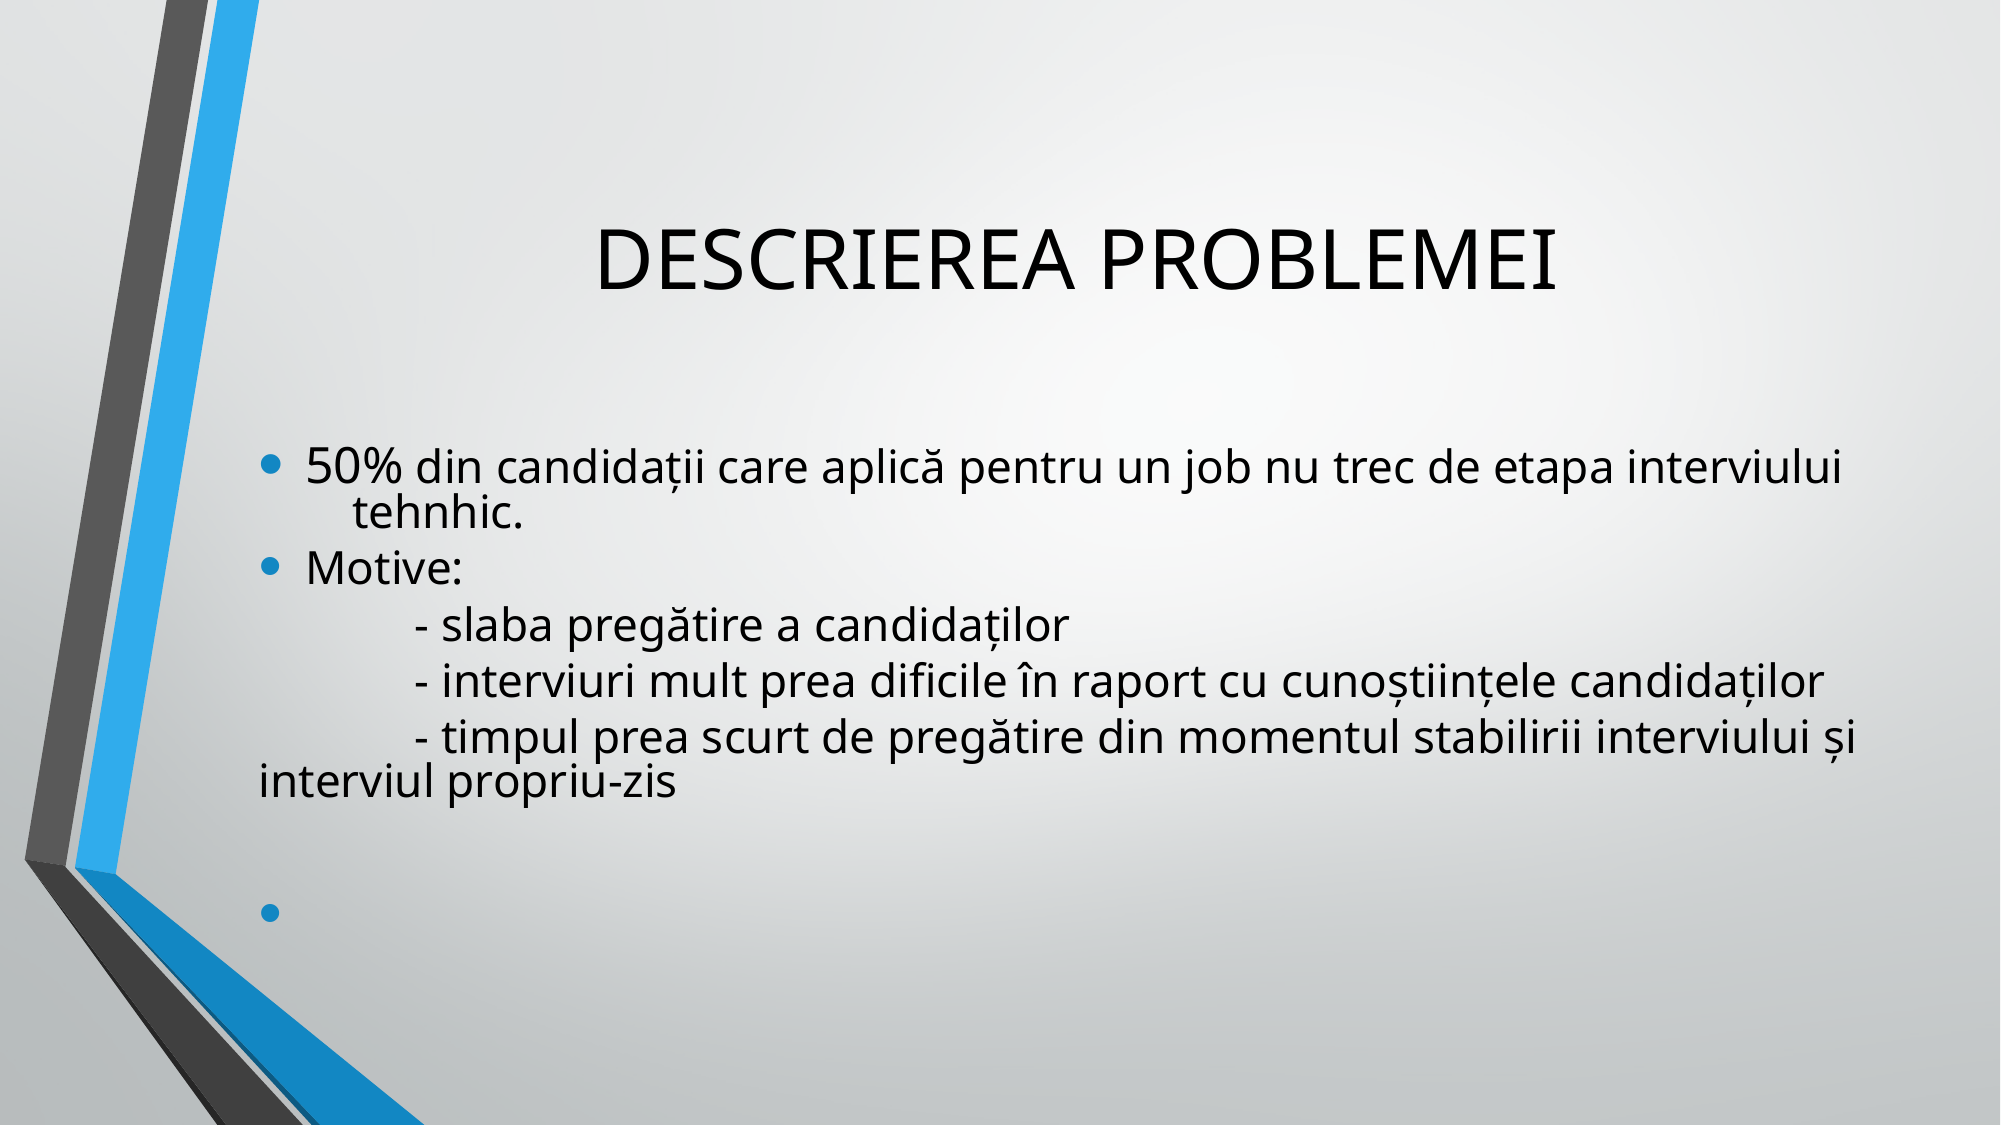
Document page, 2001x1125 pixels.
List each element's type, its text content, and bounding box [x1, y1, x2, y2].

list 50% din candidații care aplică pentru un job nu trec de etapa interviului tehnhic. Motive: - slaba pregătire a candidaților - interviuri mult prea dificile în raport cu cunoștiințele candidaților - timpul prea scurt de pregătire din momentul stabilirii interviului și interviul propriu-zis [243, 437, 1887, 950]
title DESCRIEREA PROBLEMEI [243, 112, 1887, 400]
